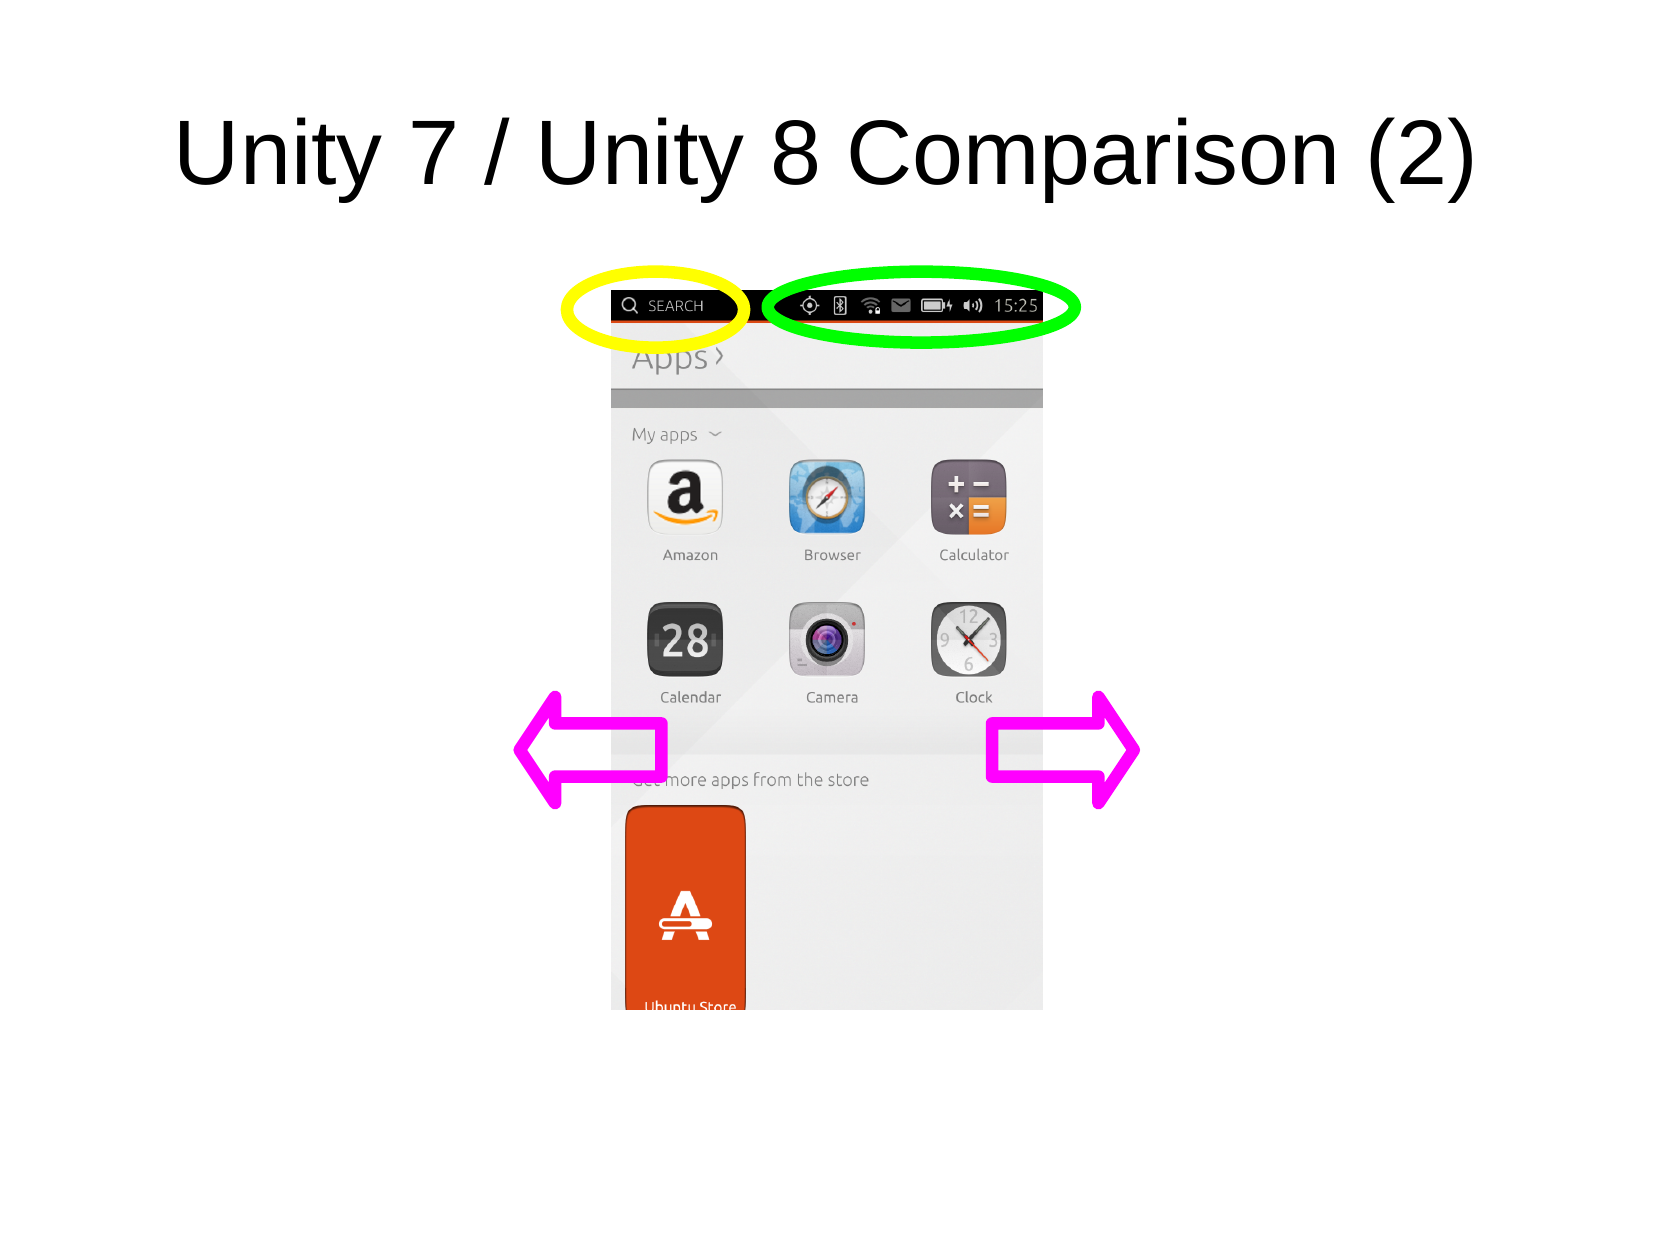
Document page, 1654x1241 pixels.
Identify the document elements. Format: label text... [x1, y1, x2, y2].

picture [611, 290, 1043, 1010]
picture [775, 290, 1043, 336]
title Unity 7 / Unity 8 Comparison (2) [82, 49, 1571, 257]
picture [999, 730, 1043, 770]
picture [611, 290, 737, 341]
picture [611, 730, 655, 770]
